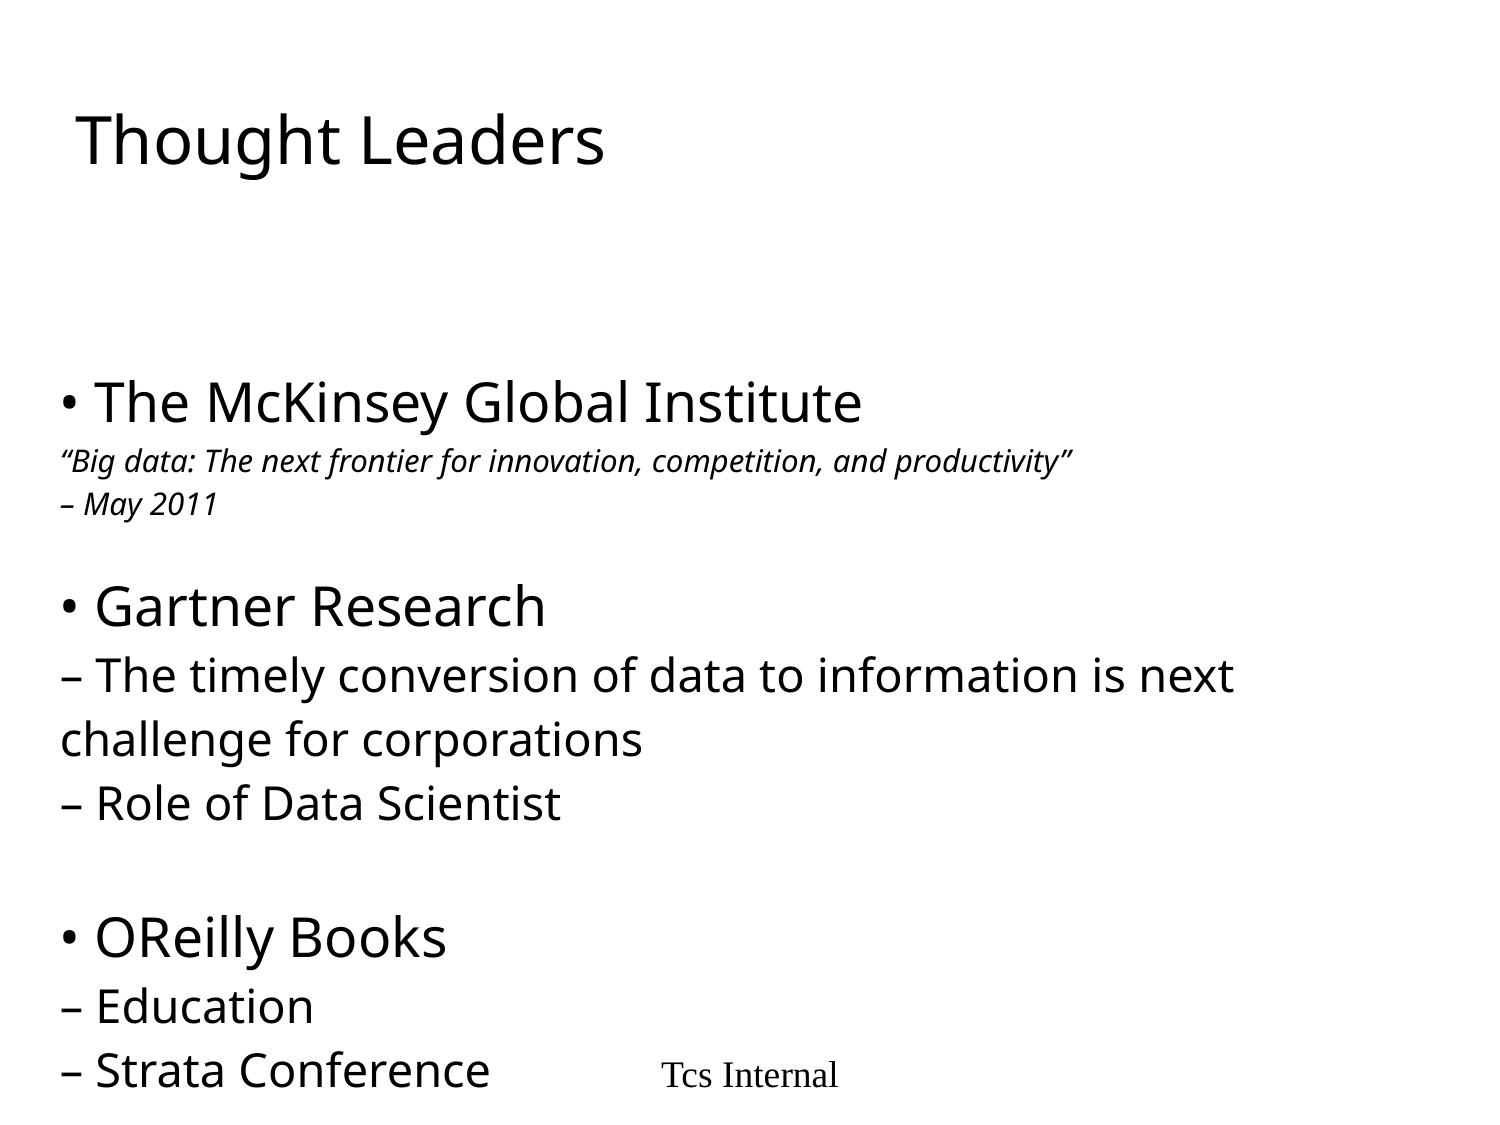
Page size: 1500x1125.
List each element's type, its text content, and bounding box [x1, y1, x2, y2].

title Thought Leaders [75, 45, 1425, 233]
text_box Thought Leaders • The McKinsey Global Institute “Big data: The next frontier for innovation, competition, and productivity” – May 2011 • Gartner Research – The timely conversion of data to information is next challenge for corporations – Role of Data Scientist • OReilly Books – Education – Strata Conference [45, 265, 1341, 958]
